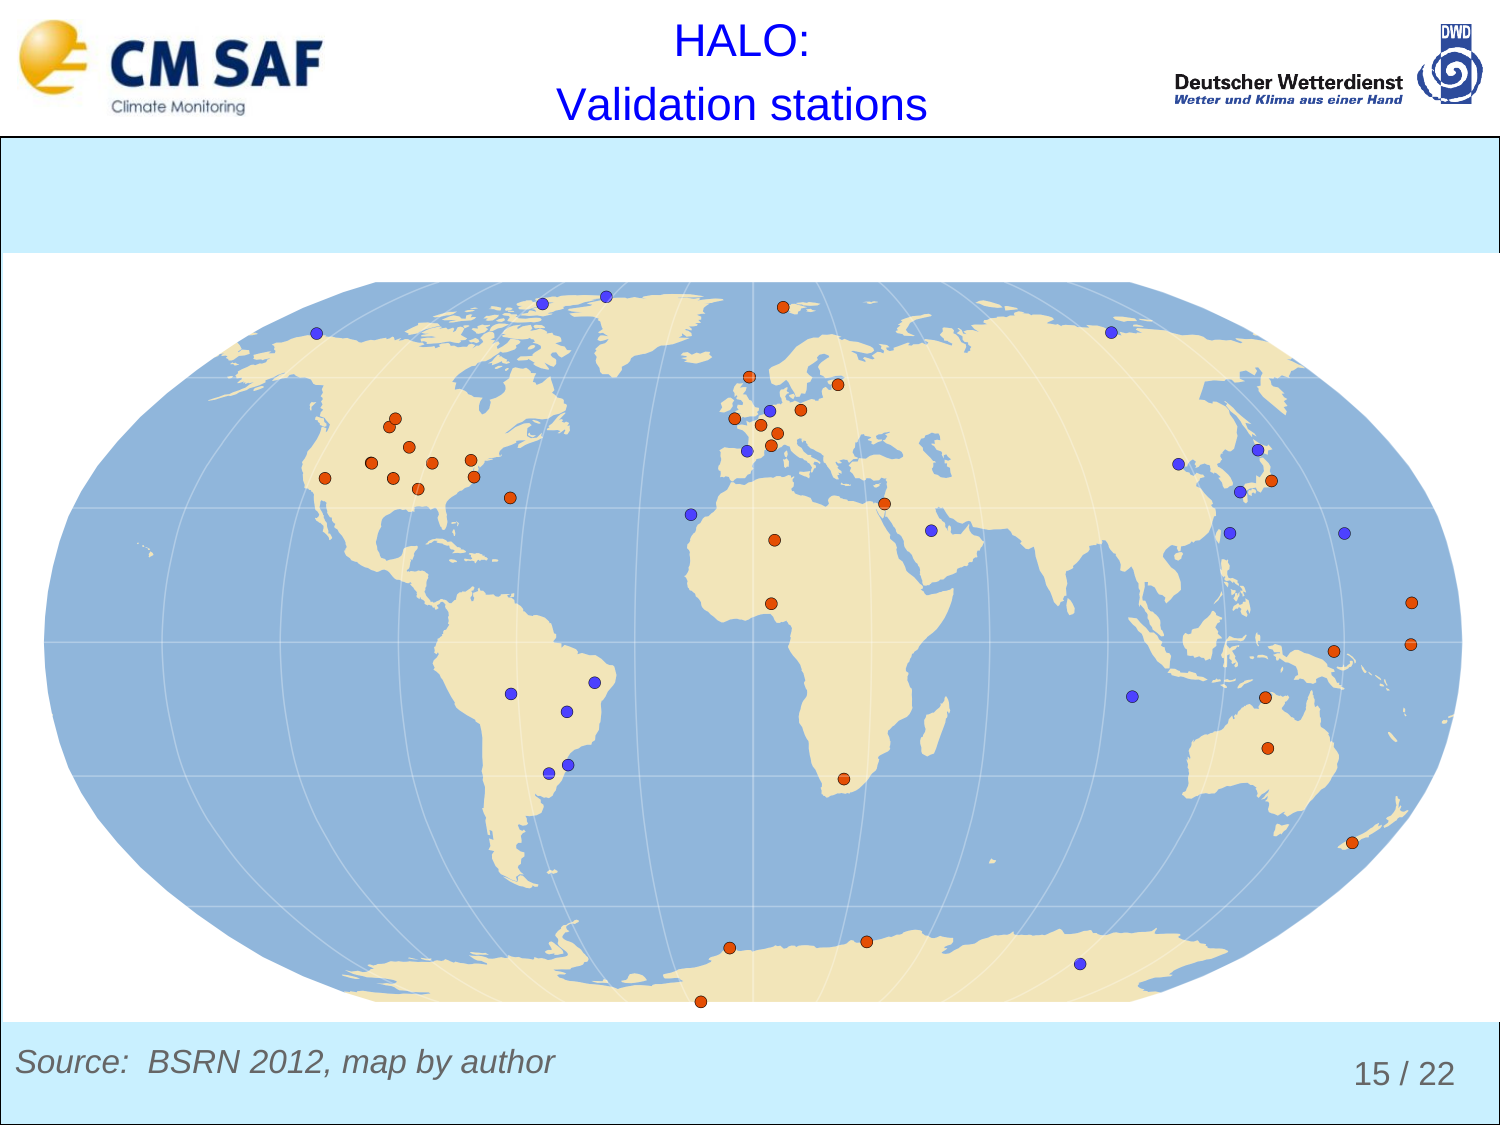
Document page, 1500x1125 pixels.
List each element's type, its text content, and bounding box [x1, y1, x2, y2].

picture [3, 253, 1500, 1022]
text_box HALO: Validation stations [313, 1, 1172, 80]
picture [1175, 24, 1483, 104]
text_box Source: BSRN 2012, map by author [0, 1023, 863, 1094]
picture [17, 19, 325, 117]
